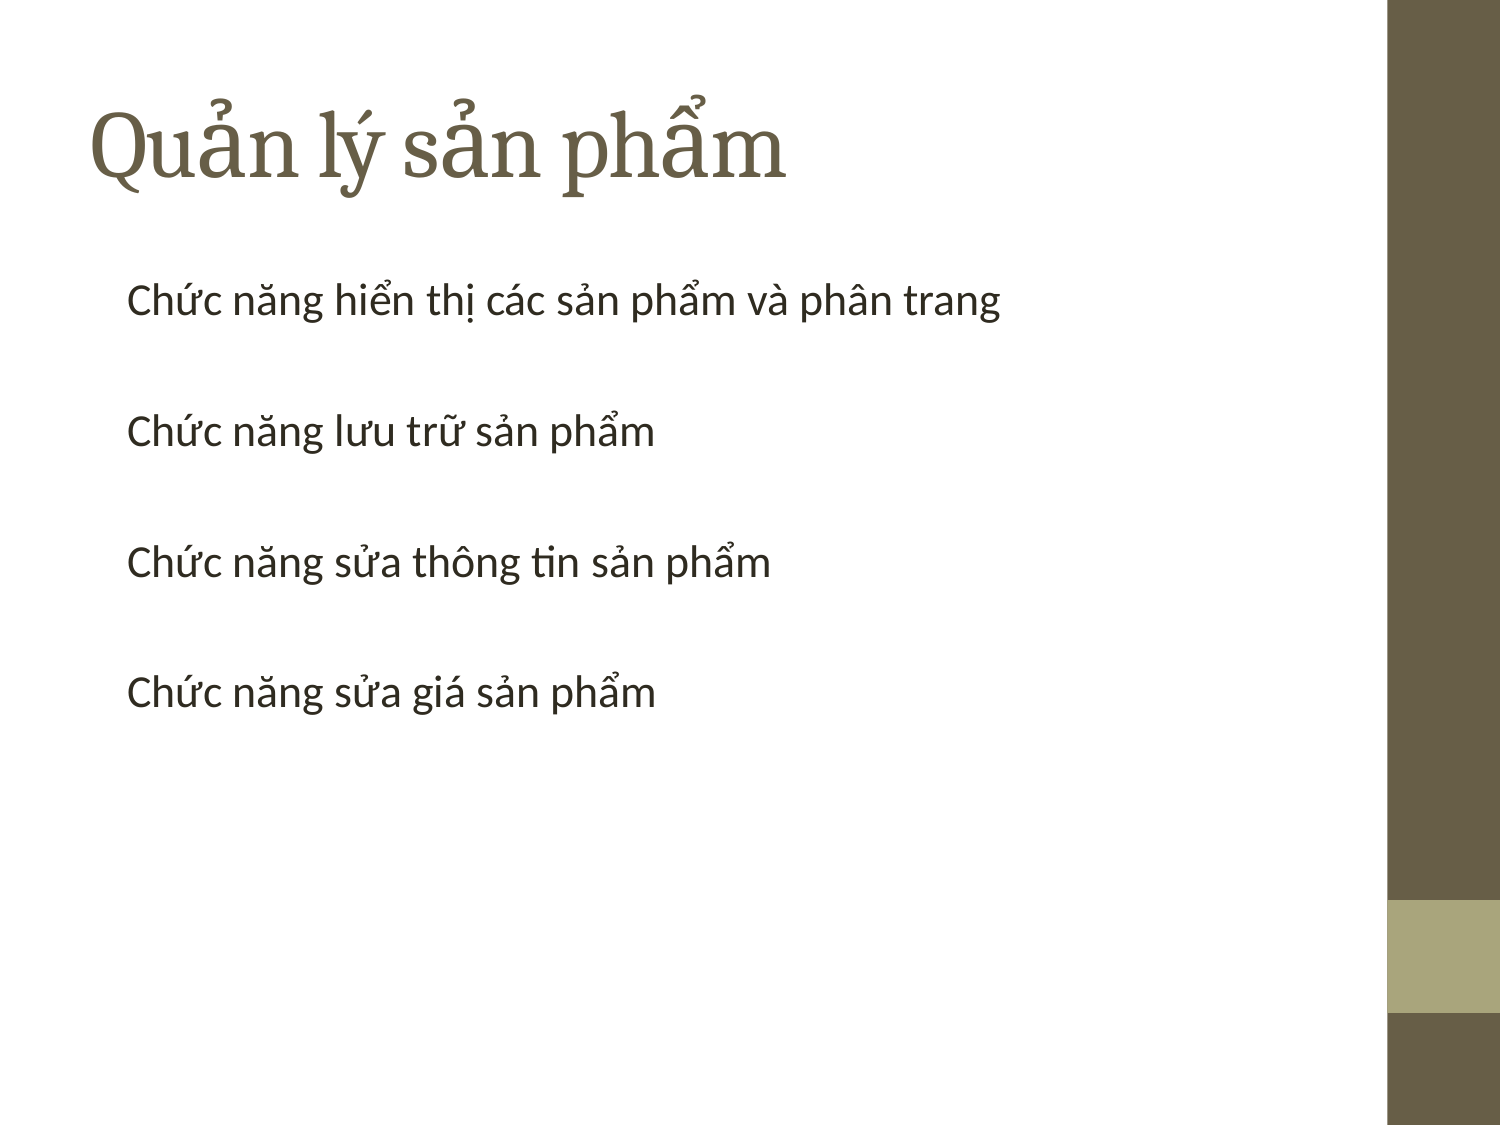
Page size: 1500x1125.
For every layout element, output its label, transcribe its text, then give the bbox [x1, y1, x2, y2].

title Quản lý sản phẩm [75, 45, 1326, 233]
list Chức năng hiển thị các sản phẩm và phân trang Chức năng lưu trữ sản phẩm Chức năng sửa thông tin sản phẩm Chức năng sửa giá sản phẩm [75, 262, 1326, 1051]
